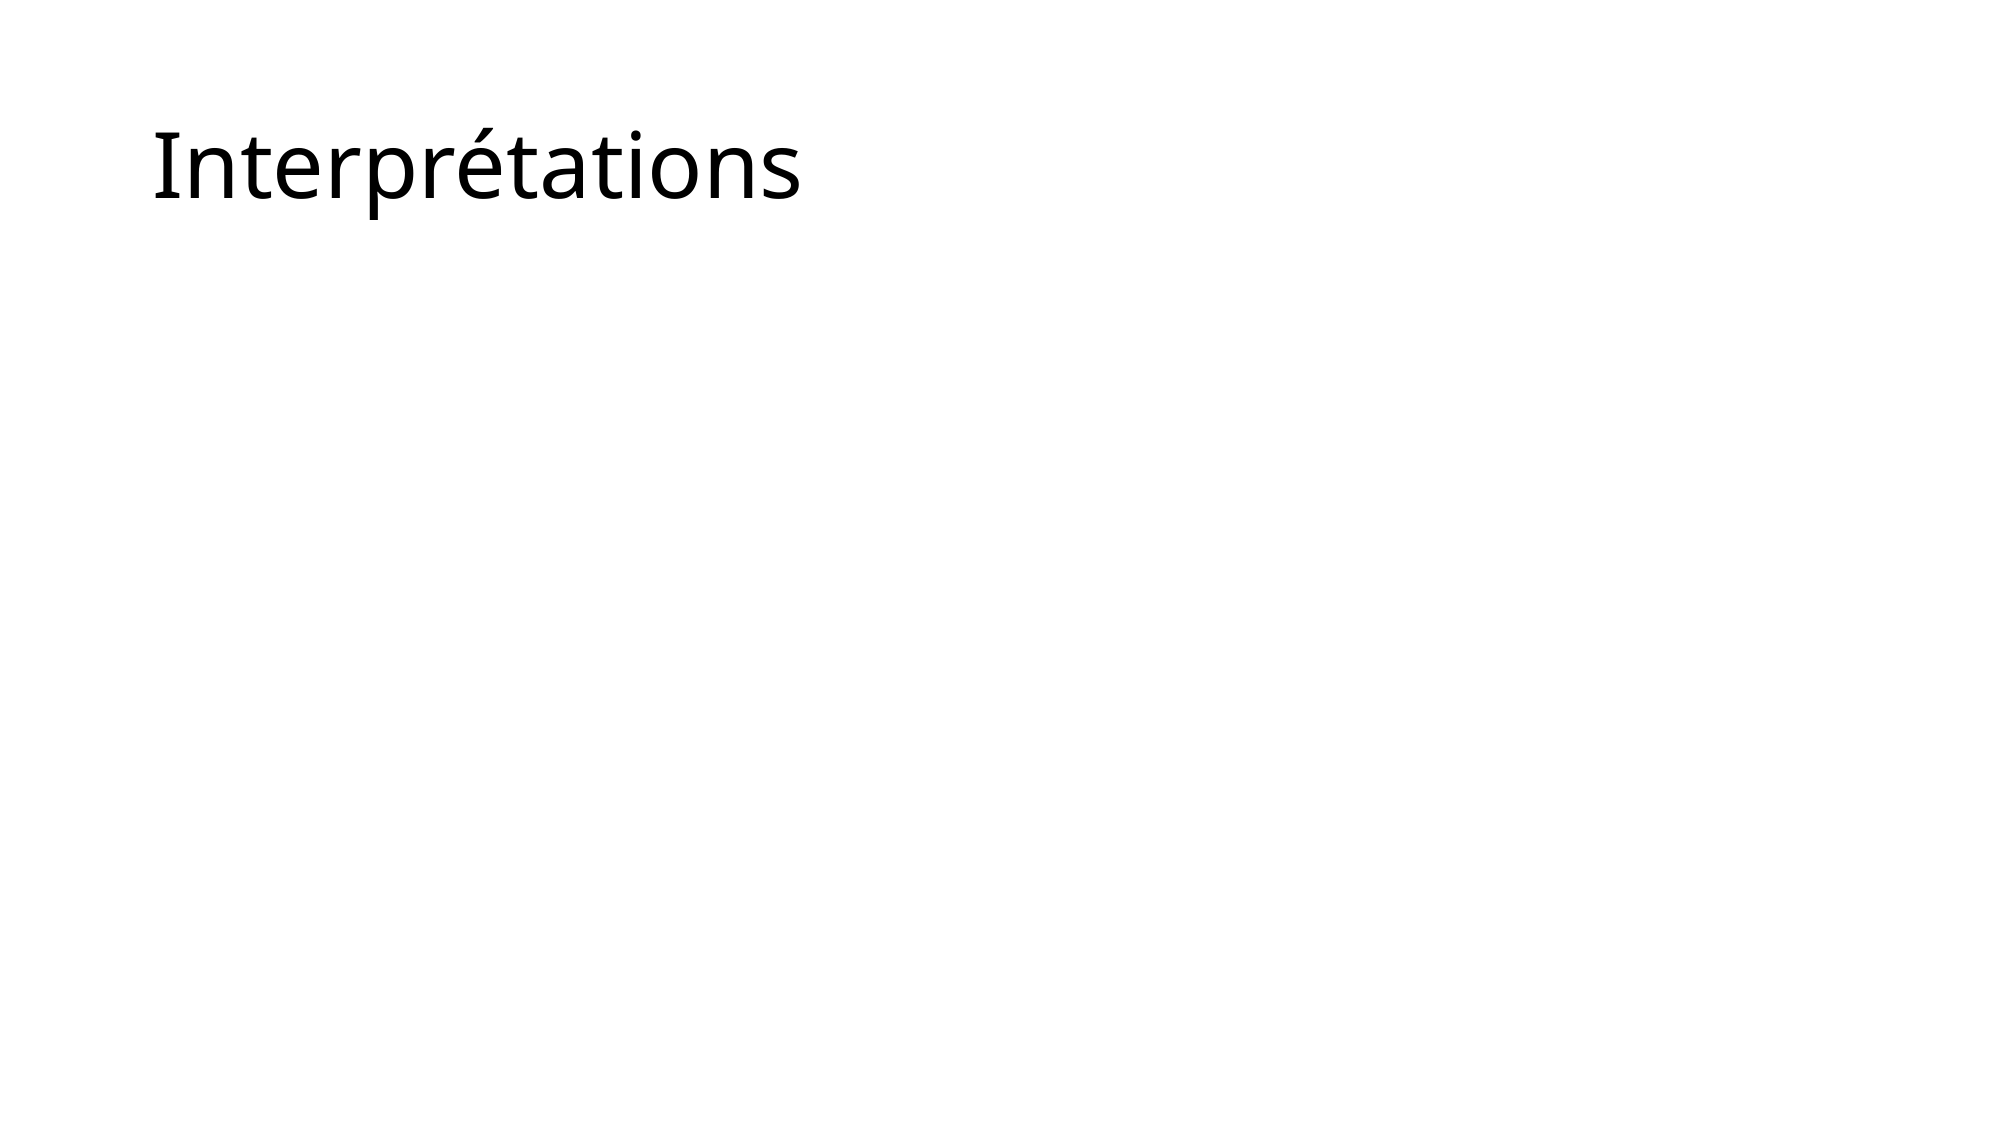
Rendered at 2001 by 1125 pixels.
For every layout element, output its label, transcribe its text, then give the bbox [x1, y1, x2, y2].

title Interprétations [137, 59, 1863, 278]
